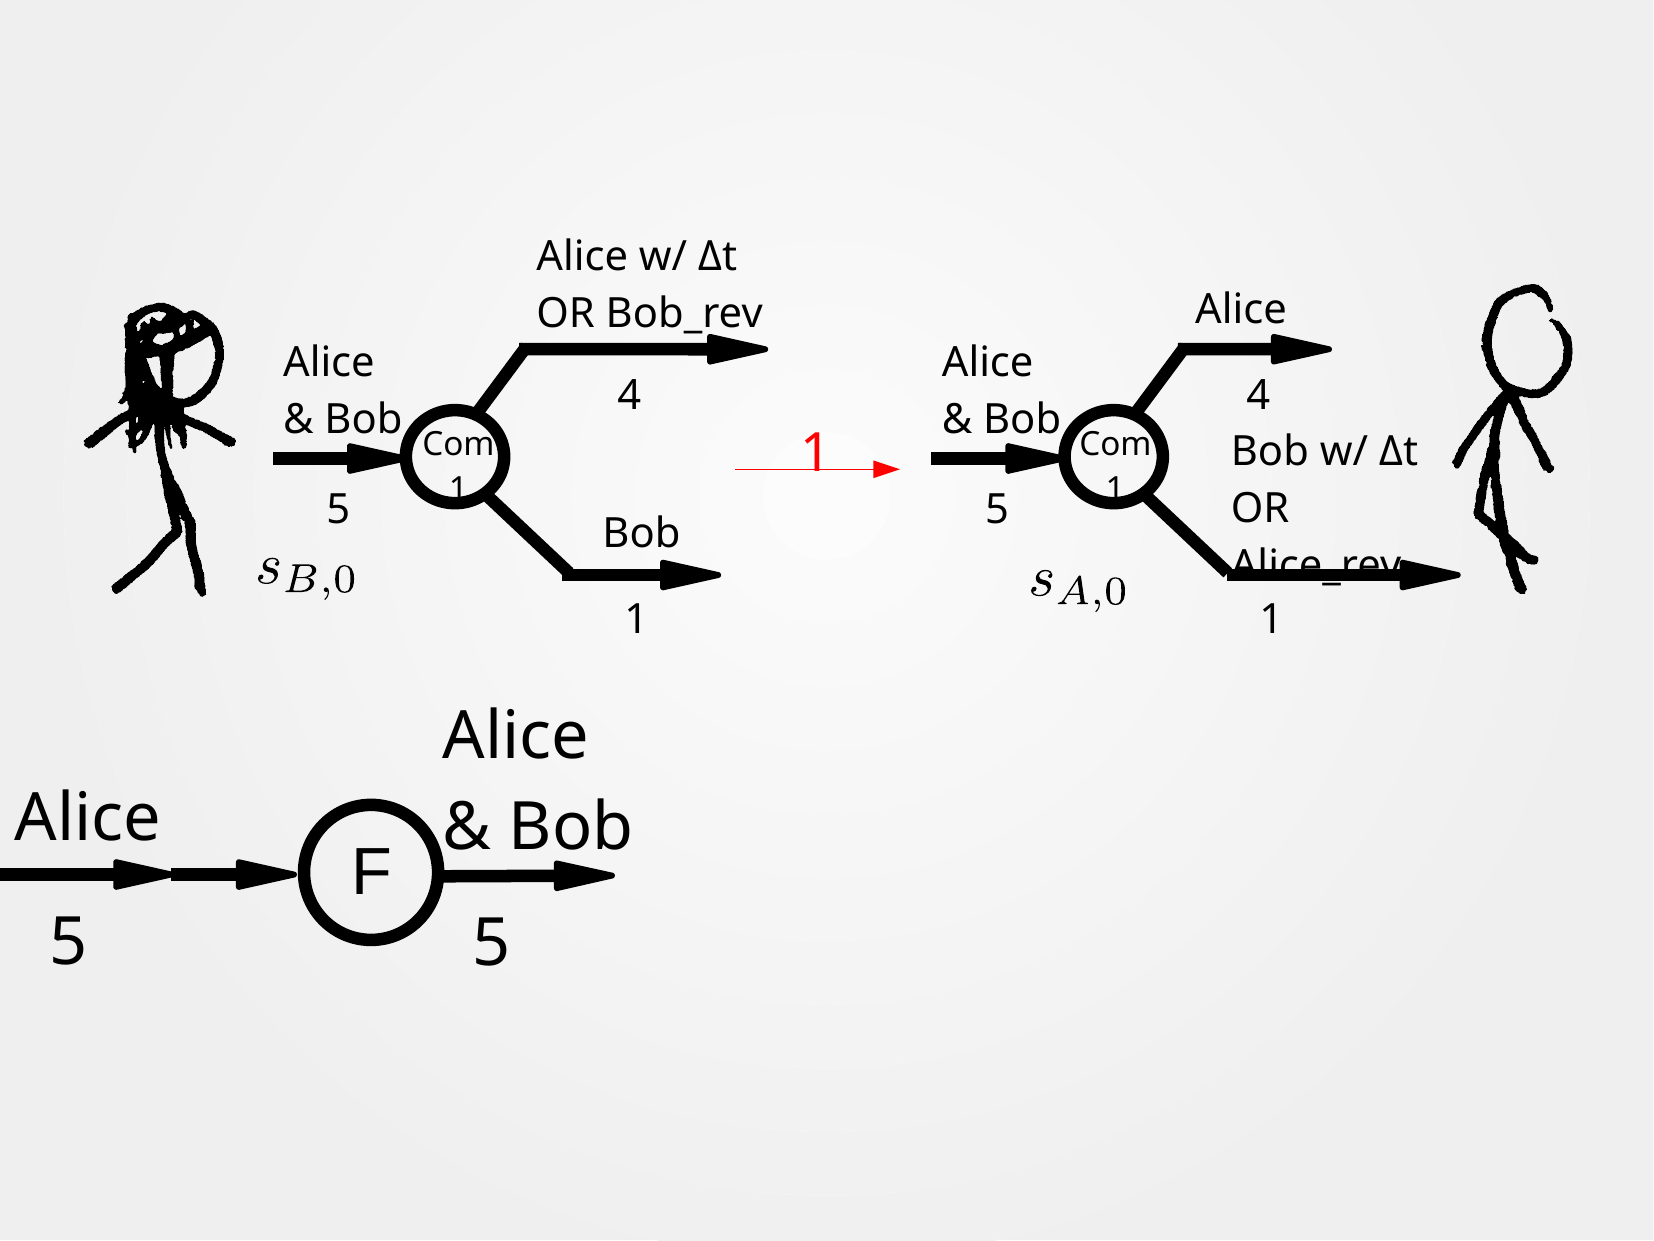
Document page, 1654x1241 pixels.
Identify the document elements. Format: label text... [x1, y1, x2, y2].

text_box Bob [587, 495, 698, 561]
text_box 5 [34, 886, 121, 988]
text_box Bob w/ Δt OR Alice_rev [1216, 413, 1482, 579]
text_box Com 1 [1064, 412, 1182, 510]
text_box 5 [311, 471, 367, 542]
picture [1448, 280, 1576, 597]
picture [82, 301, 238, 597]
text_box 4 [1231, 357, 1287, 413]
text_box Alice [1180, 271, 1321, 337]
text_box 1 [785, 406, 876, 495]
text_box Alice & Bob [427, 680, 665, 864]
text_box 5 [970, 471, 1025, 542]
text_box Alice & Bob [268, 324, 442, 451]
text_box Alice w/ Δt OR Bob_rev [521, 218, 781, 334]
text_box 5 [457, 887, 532, 989]
text_box Alice [0, 761, 192, 857]
text_box Alice & Bob [927, 324, 1101, 451]
text_box 4 [602, 357, 657, 428]
text_box F [336, 826, 426, 917]
text_box 1 [609, 581, 673, 652]
picture [1028, 569, 1126, 613]
text_box 1 [1244, 581, 1308, 652]
text_box Com 1 [407, 412, 526, 510]
picture [255, 557, 355, 600]
